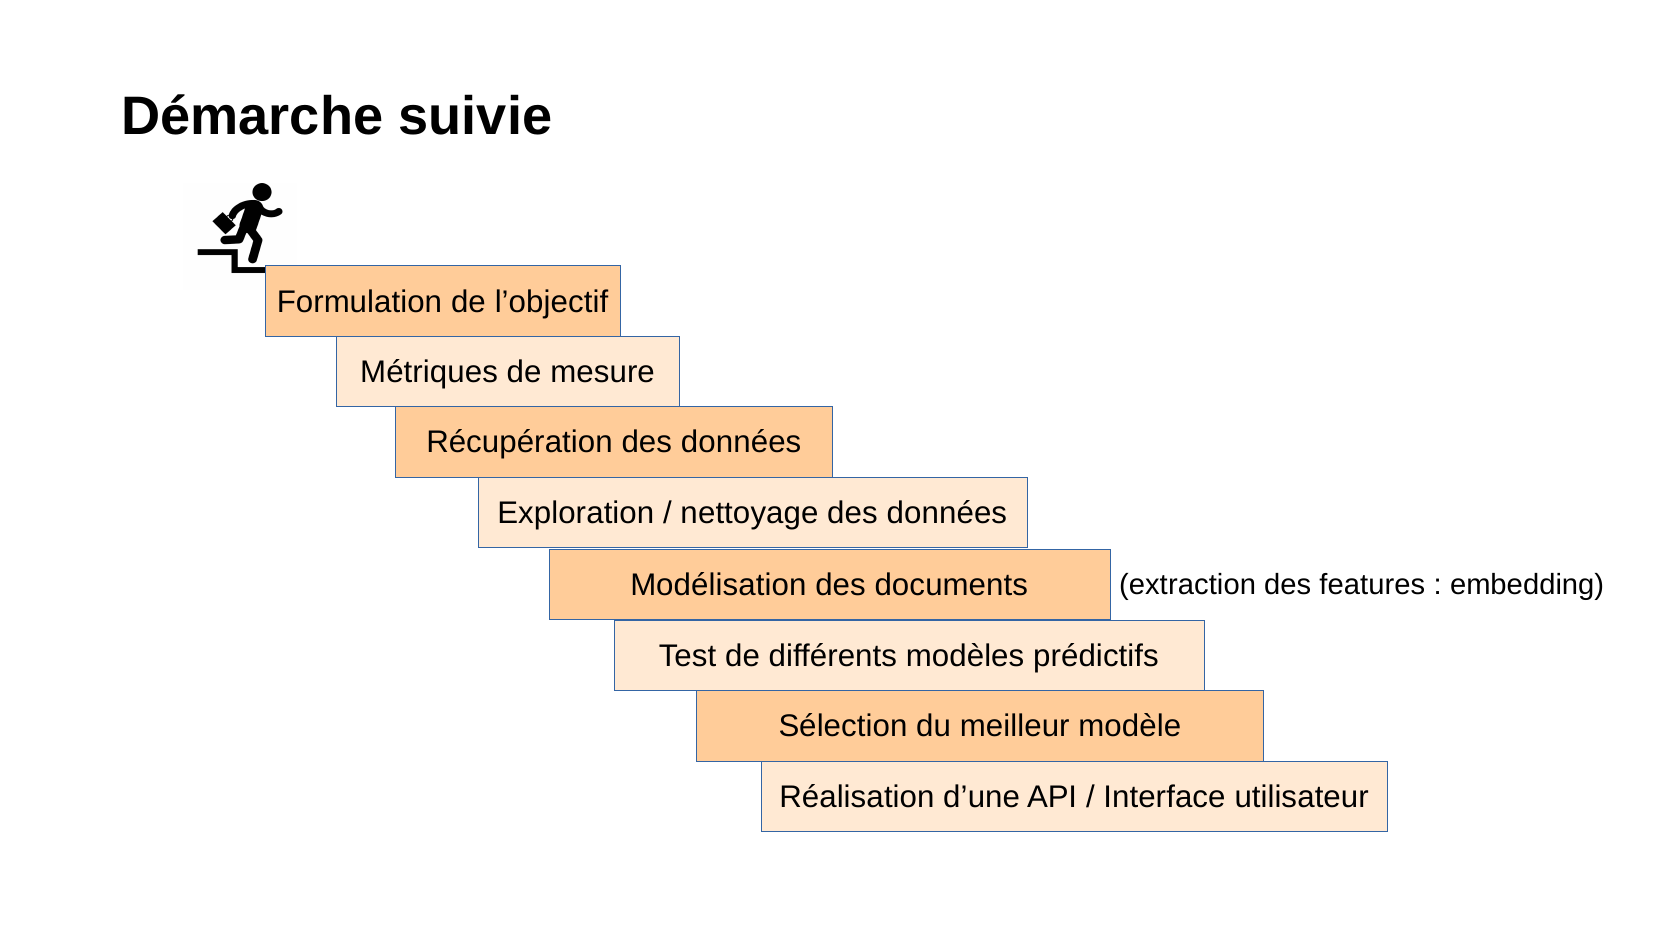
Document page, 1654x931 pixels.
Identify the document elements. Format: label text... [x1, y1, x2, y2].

text_box Métriques de mesure [336, 336, 680, 407]
text_box Modélisation des documents [549, 549, 1111, 620]
text_box Réalisation d’une API / Interface utilisateur [761, 761, 1388, 832]
text_box Test de différents modèles prédictifs [614, 620, 1205, 691]
text_box Exploration / nettoyage des données [478, 477, 1028, 548]
text_box Démarche suivie [106, 78, 568, 154]
text_box Récupération des données [395, 406, 833, 478]
text_box (extraction des features : embedding) [1111, 561, 1630, 609]
text_box Formulation de l’objectif [265, 265, 621, 337]
text_box Sélection du meilleur modèle [696, 690, 1264, 762]
picture [183, 183, 297, 290]
